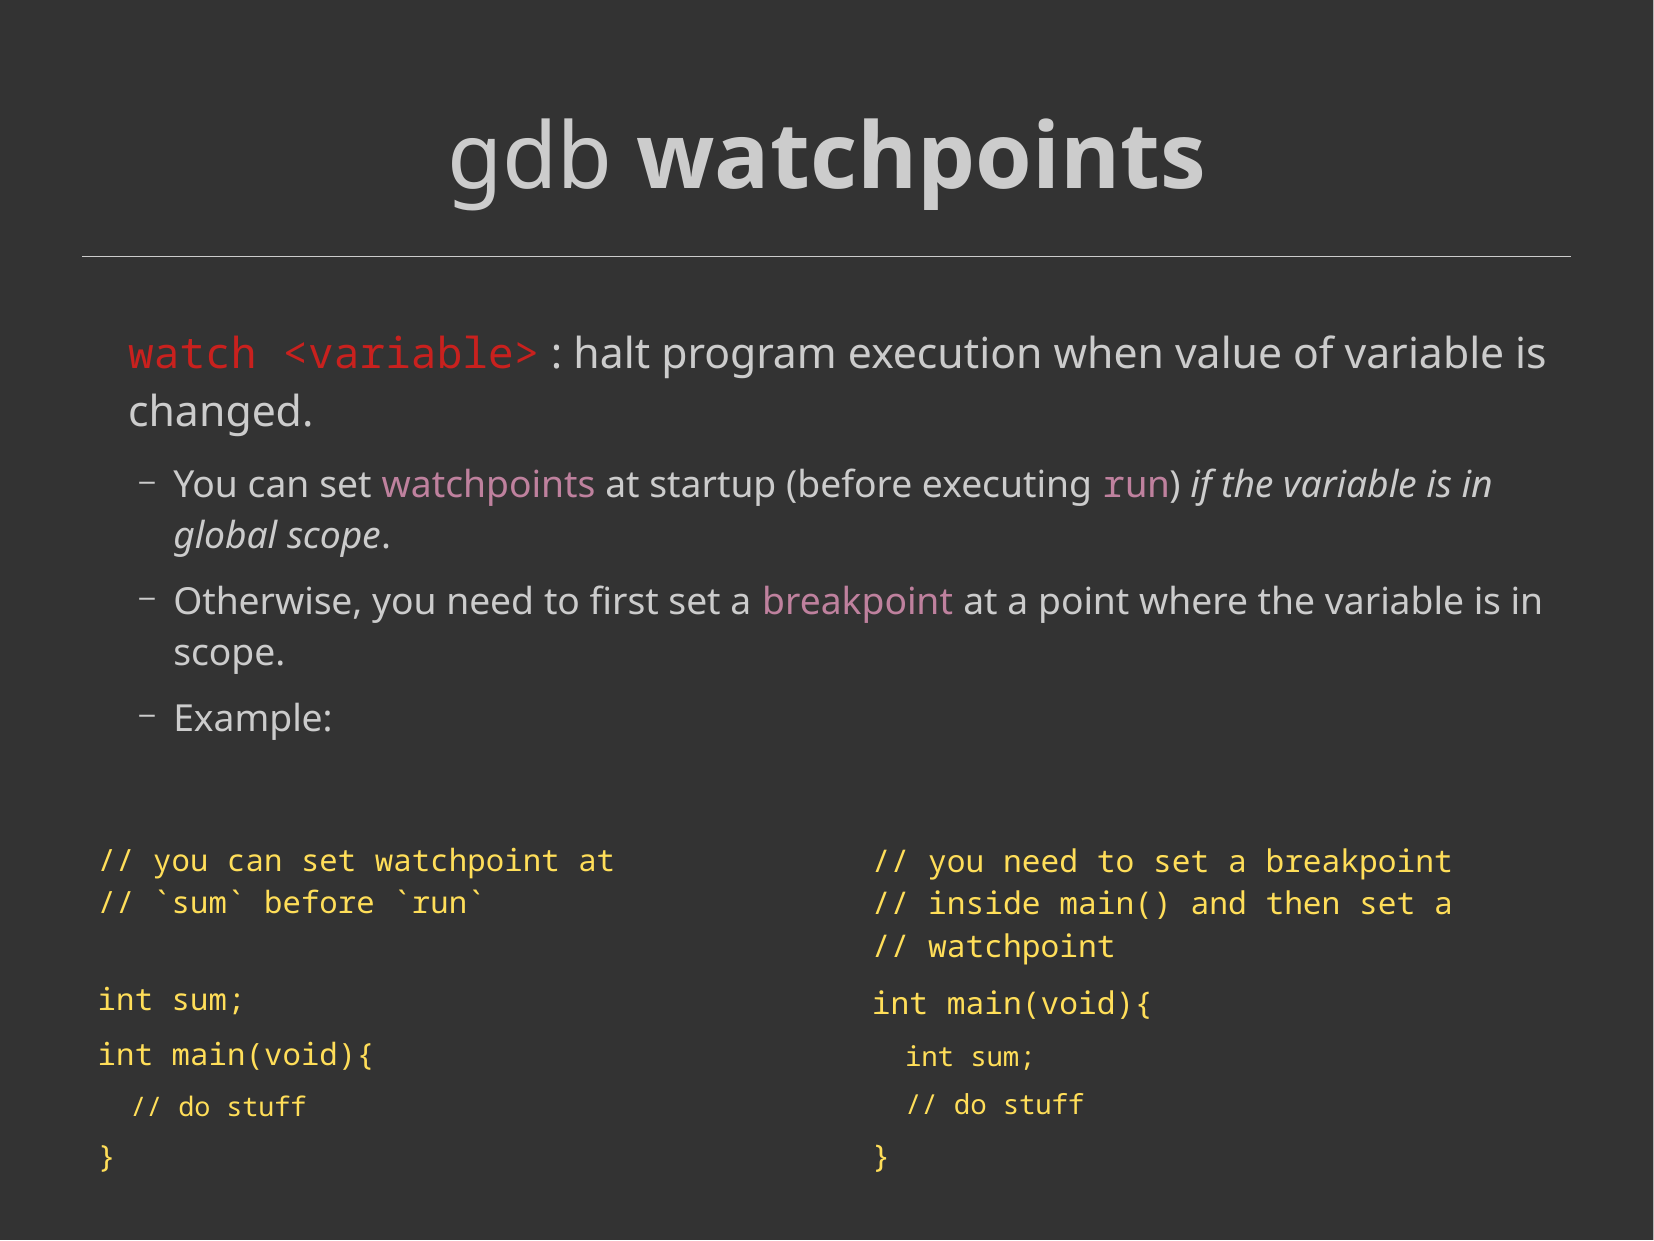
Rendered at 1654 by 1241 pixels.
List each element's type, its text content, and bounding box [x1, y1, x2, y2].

list watch <variable> : halt program execution when value of variable is changed. You can set watchpoints at startup (before executing run) if the variable is in global scope. Otherwise, you need to first set a breakpoint at a point where the variable is in scope. Example: [82, 322, 1571, 745]
list // you can set watchpoint at // `sum` before `run` int sum; int main(void){ // do stuff } [65, 838, 792, 1182]
list // you need to set a breakpoint // inside main() and then set a // watchpoint int main(void){ int sum; // do stuff } [838, 838, 1565, 1182]
title gdb watchpoints [82, 49, 1571, 257]
